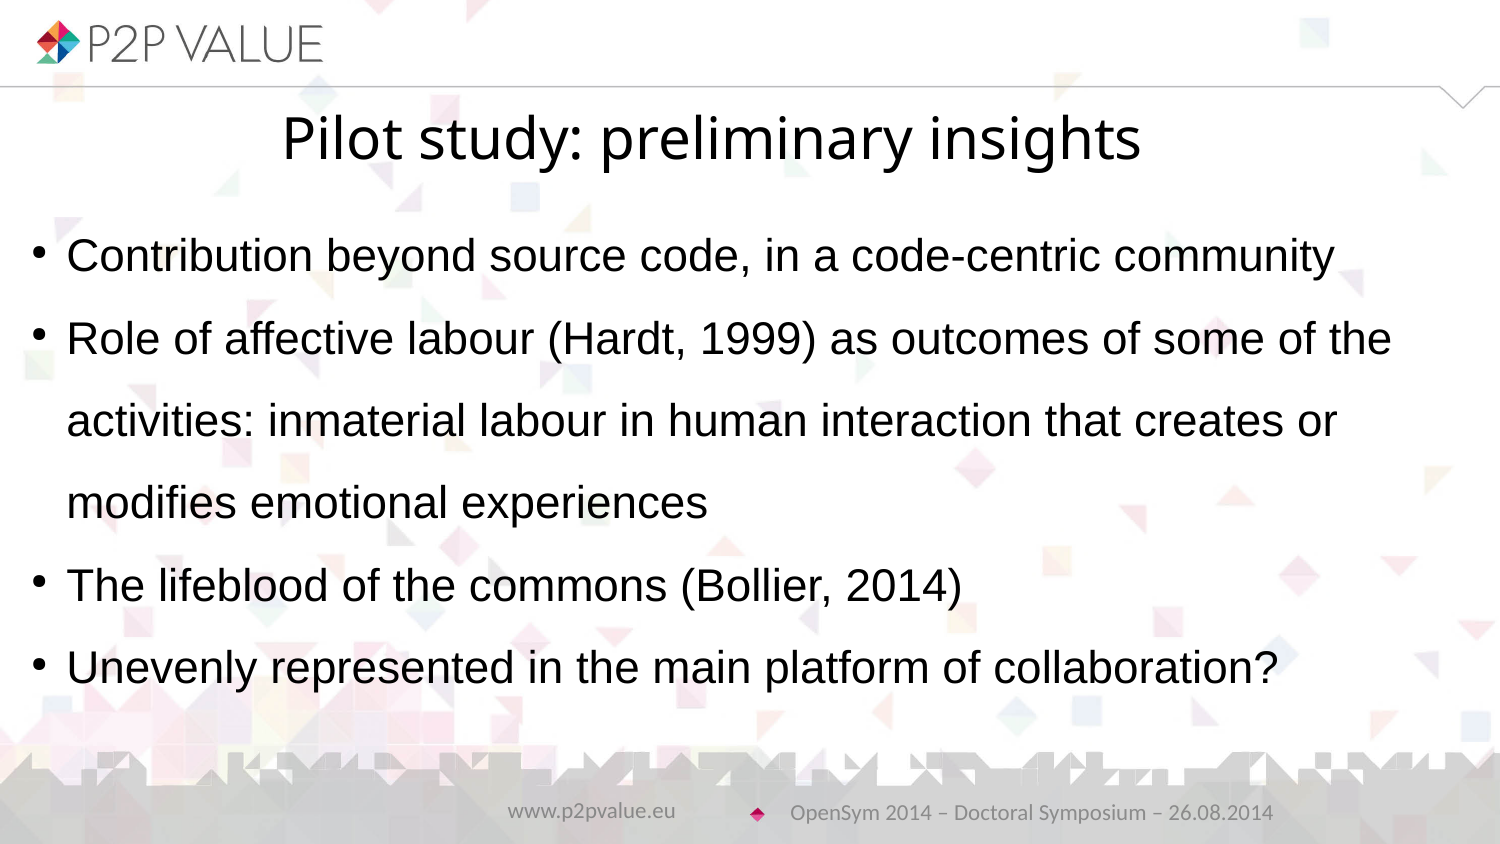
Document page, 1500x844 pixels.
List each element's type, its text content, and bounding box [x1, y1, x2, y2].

picture [0, 0, 1500, 844]
subtitle Contribution beyond source code, in a code-centric community Role of affective labour (Hardt, 1999) as outcomes of some of the activities: inmaterial labour in human interaction that creates or modifies emotional experiences The lifeblood of the commons (Bollier, 2014) Unevenly represented in the main platform of collaboration? [17, 191, 1499, 747]
text_box OpenSym 2014 – Doctoral Symposium – 26.08.2014 [777, 788, 1470, 834]
title Pilot study: preliminary insights [60, 92, 1366, 181]
text_box www.p2pvalue.eu [501, 789, 720, 829]
